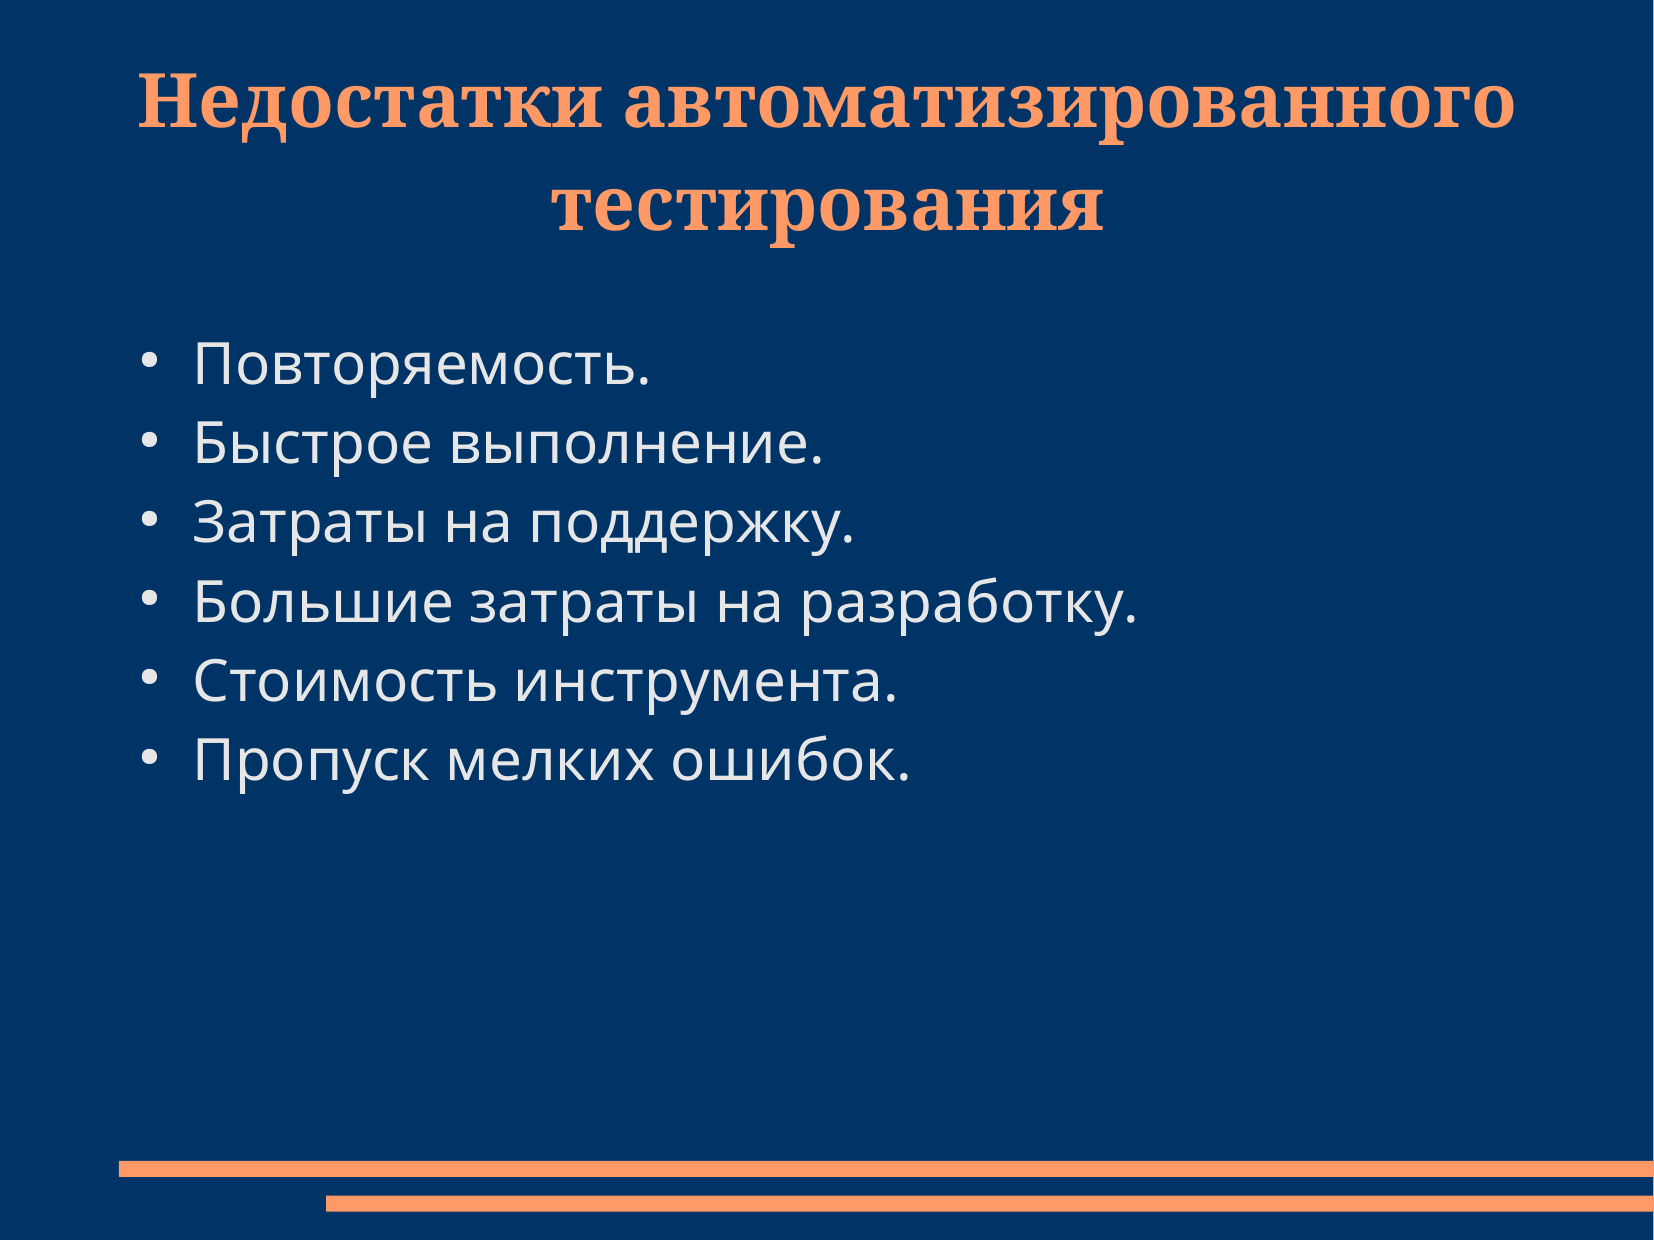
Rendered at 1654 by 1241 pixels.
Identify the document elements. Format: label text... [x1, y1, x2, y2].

title Недостатки автоматизированного тестирования [121, 53, 1534, 247]
list Повторяемость. Быстрое выполнение. Затраты на поддержку. Большие затраты на разработку. Стоимость инструмента. Пропуск мелких ошибок. [121, 322, 1561, 1126]
